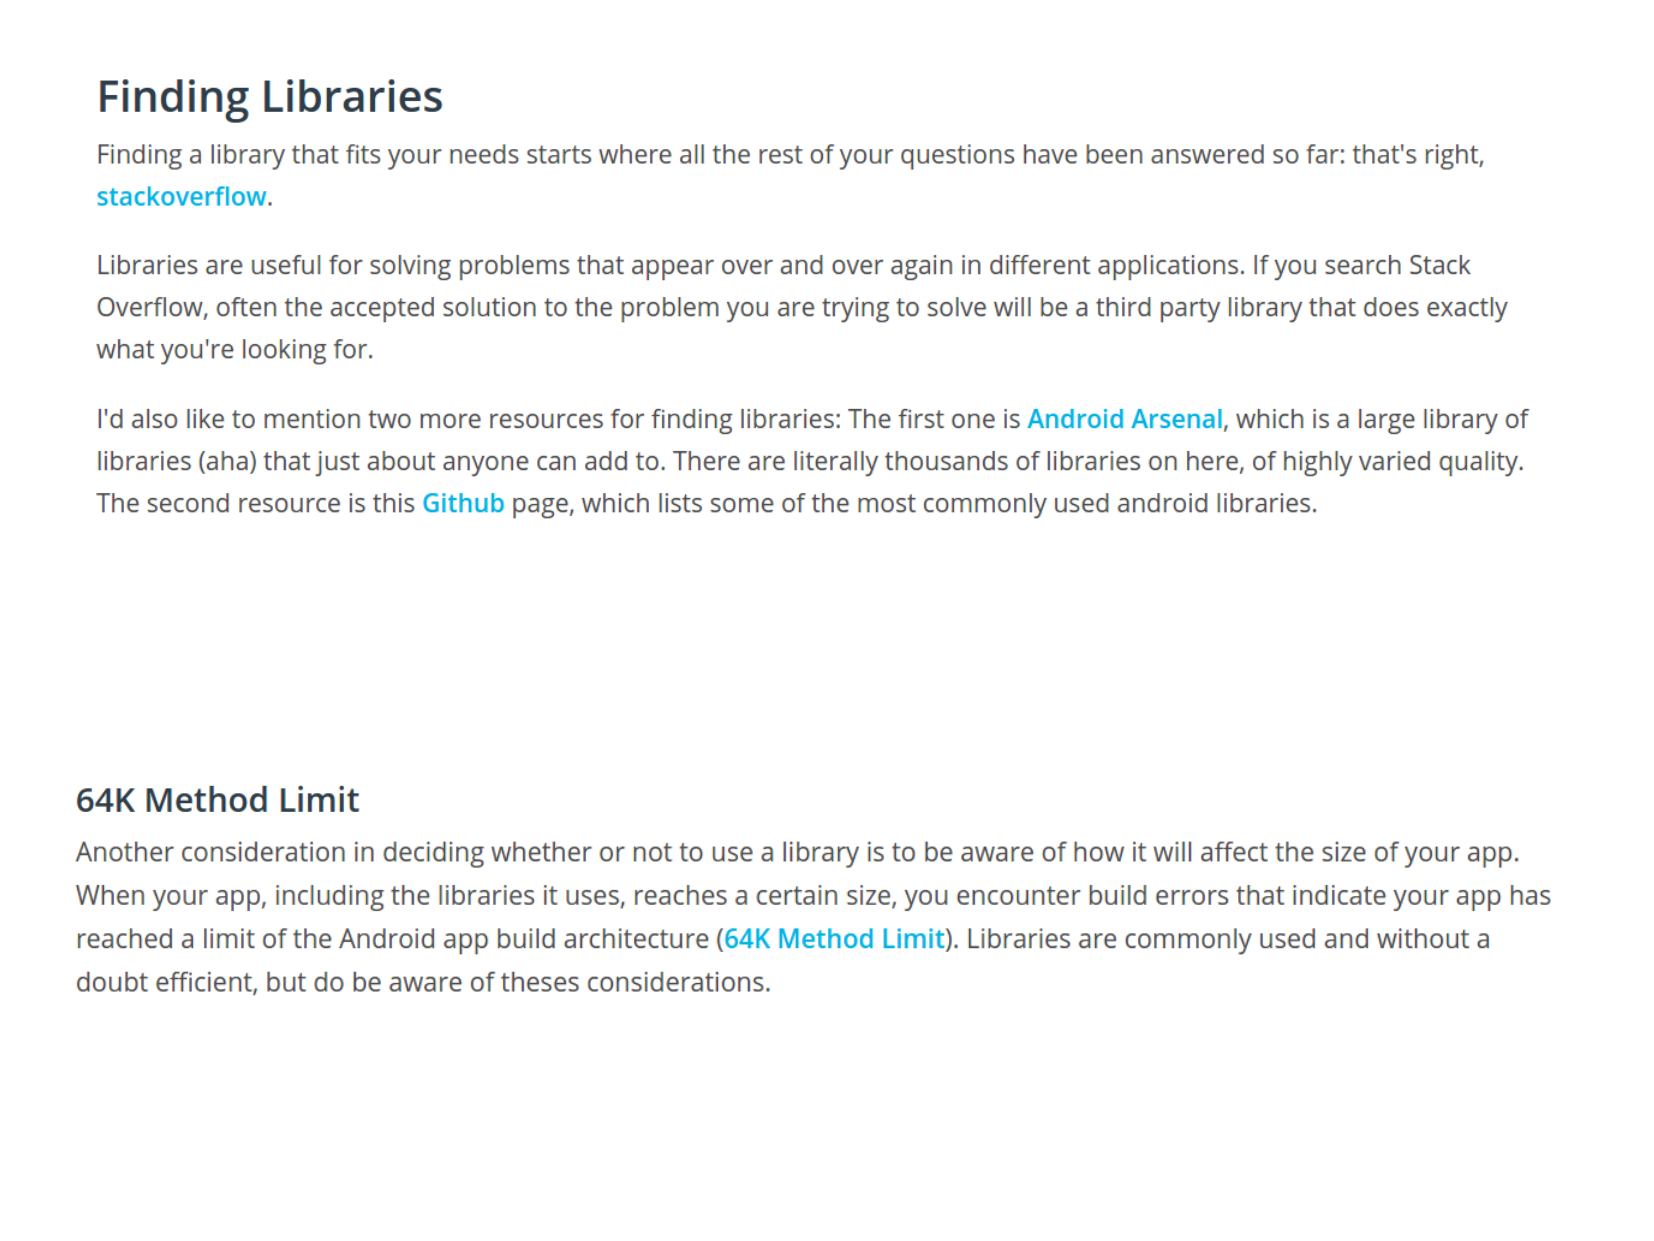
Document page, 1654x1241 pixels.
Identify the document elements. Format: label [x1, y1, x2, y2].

picture [61, 755, 1583, 1040]
picture [82, 47, 1568, 593]
